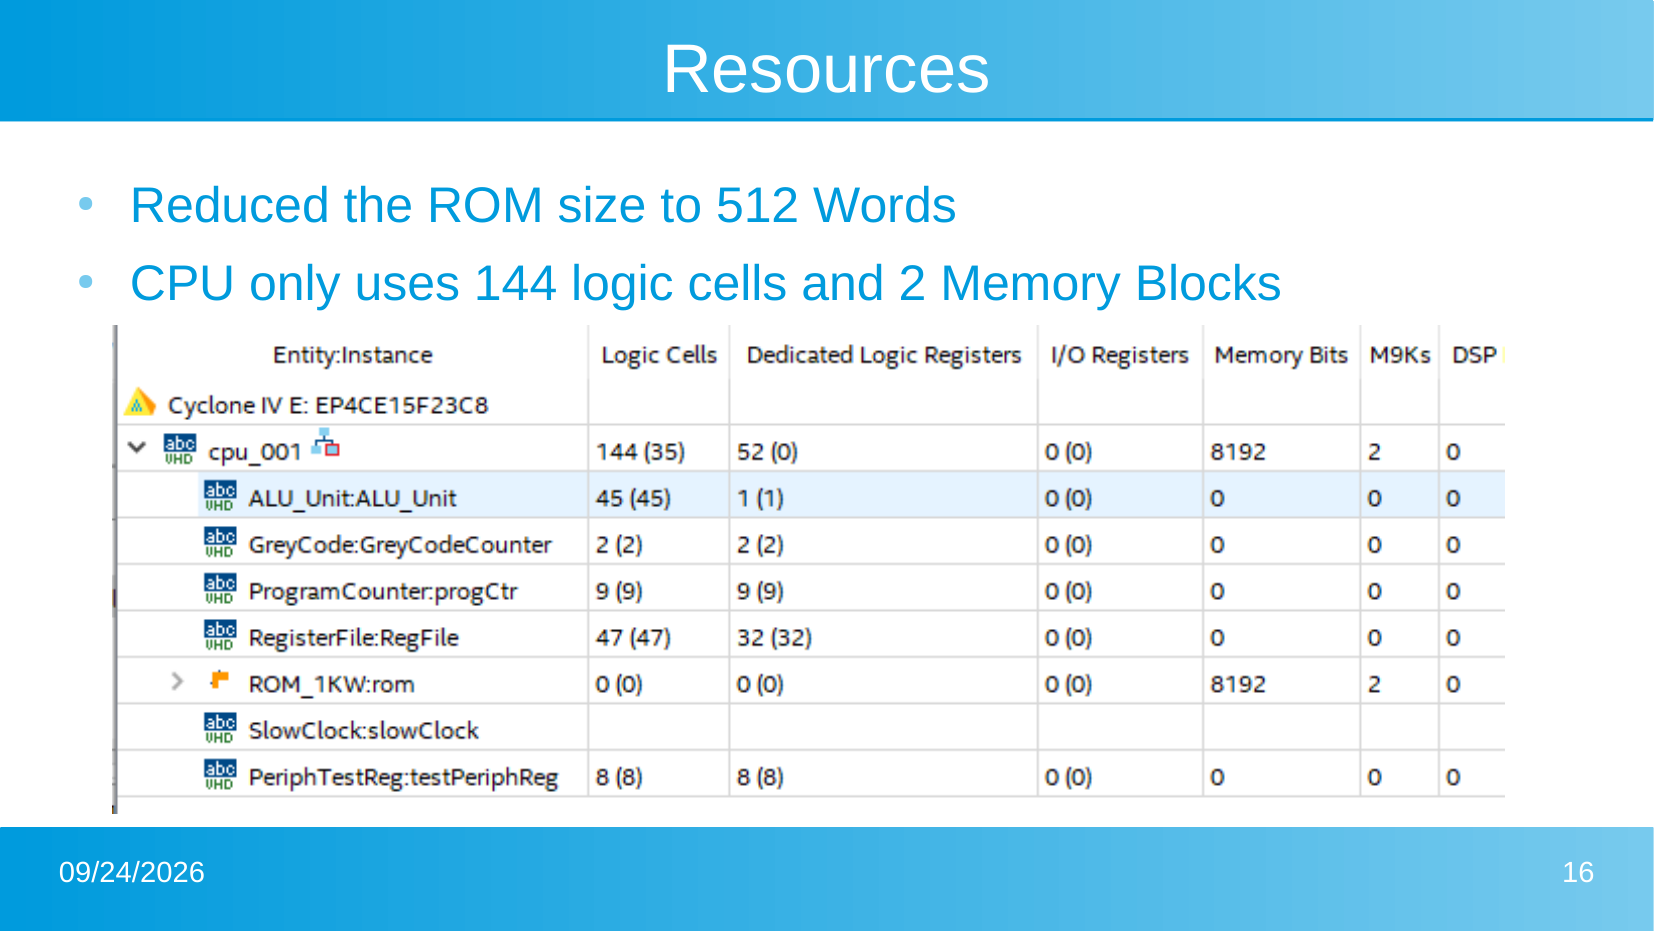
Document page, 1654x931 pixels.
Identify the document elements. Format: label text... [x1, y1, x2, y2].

title Resources [59, 29, 1595, 108]
list Reduced the ROM size to 512 Words CPU only uses 144 logic cells and 2 Memory Blocks [59, 177, 1595, 301]
picture [112, 325, 1505, 814]
